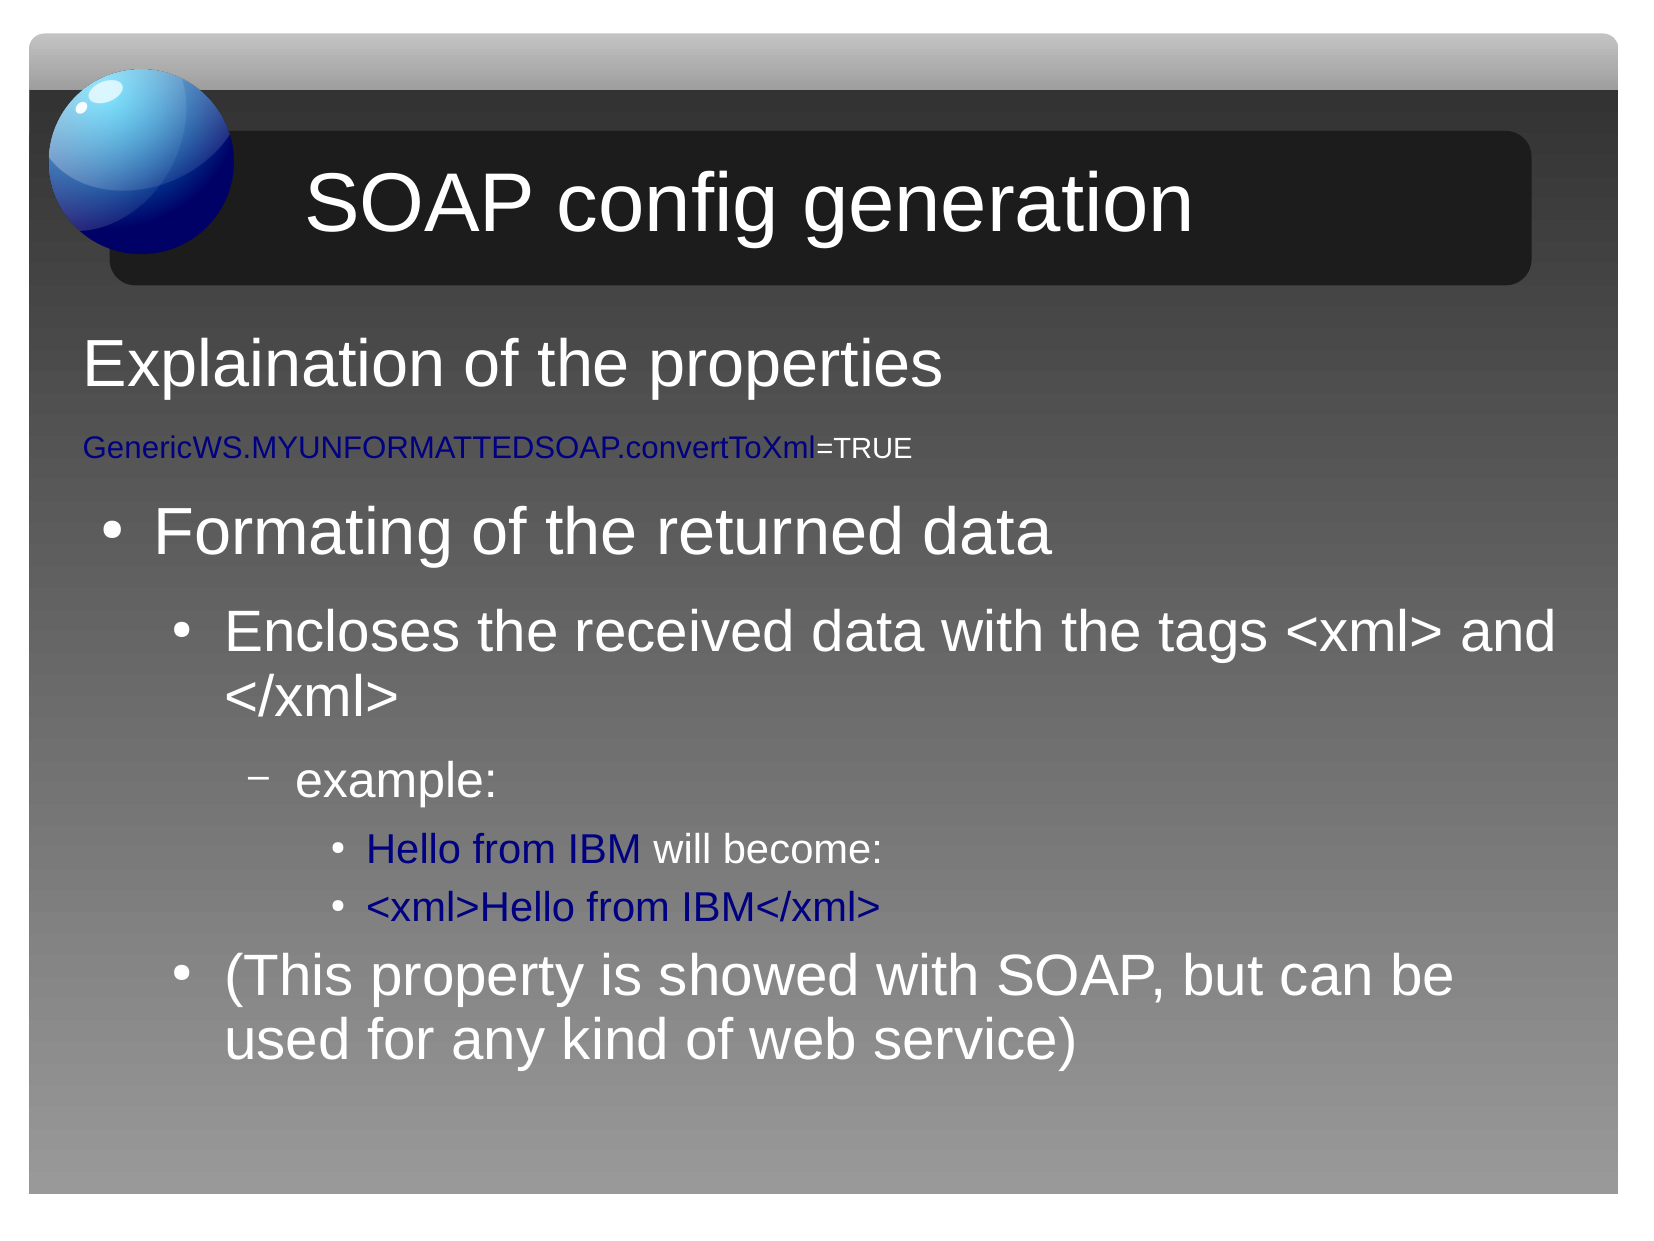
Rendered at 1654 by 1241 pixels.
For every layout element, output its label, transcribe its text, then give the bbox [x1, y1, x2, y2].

list Explaination of the properties GenericWS.MYUNFORMATTEDSOAP.convertToXml=TRUE Formating of the returned data Encloses the received data with the tags <xml> and </xml> example: Hello from IBM will become: <xml>Hello from IBM</xml> (This property is showed with SOAP, but can be used for any kind of web service) [82, 325, 1571, 1130]
picture [29, 57, 253, 266]
title SOAP config generation [82, 137, 1571, 267]
